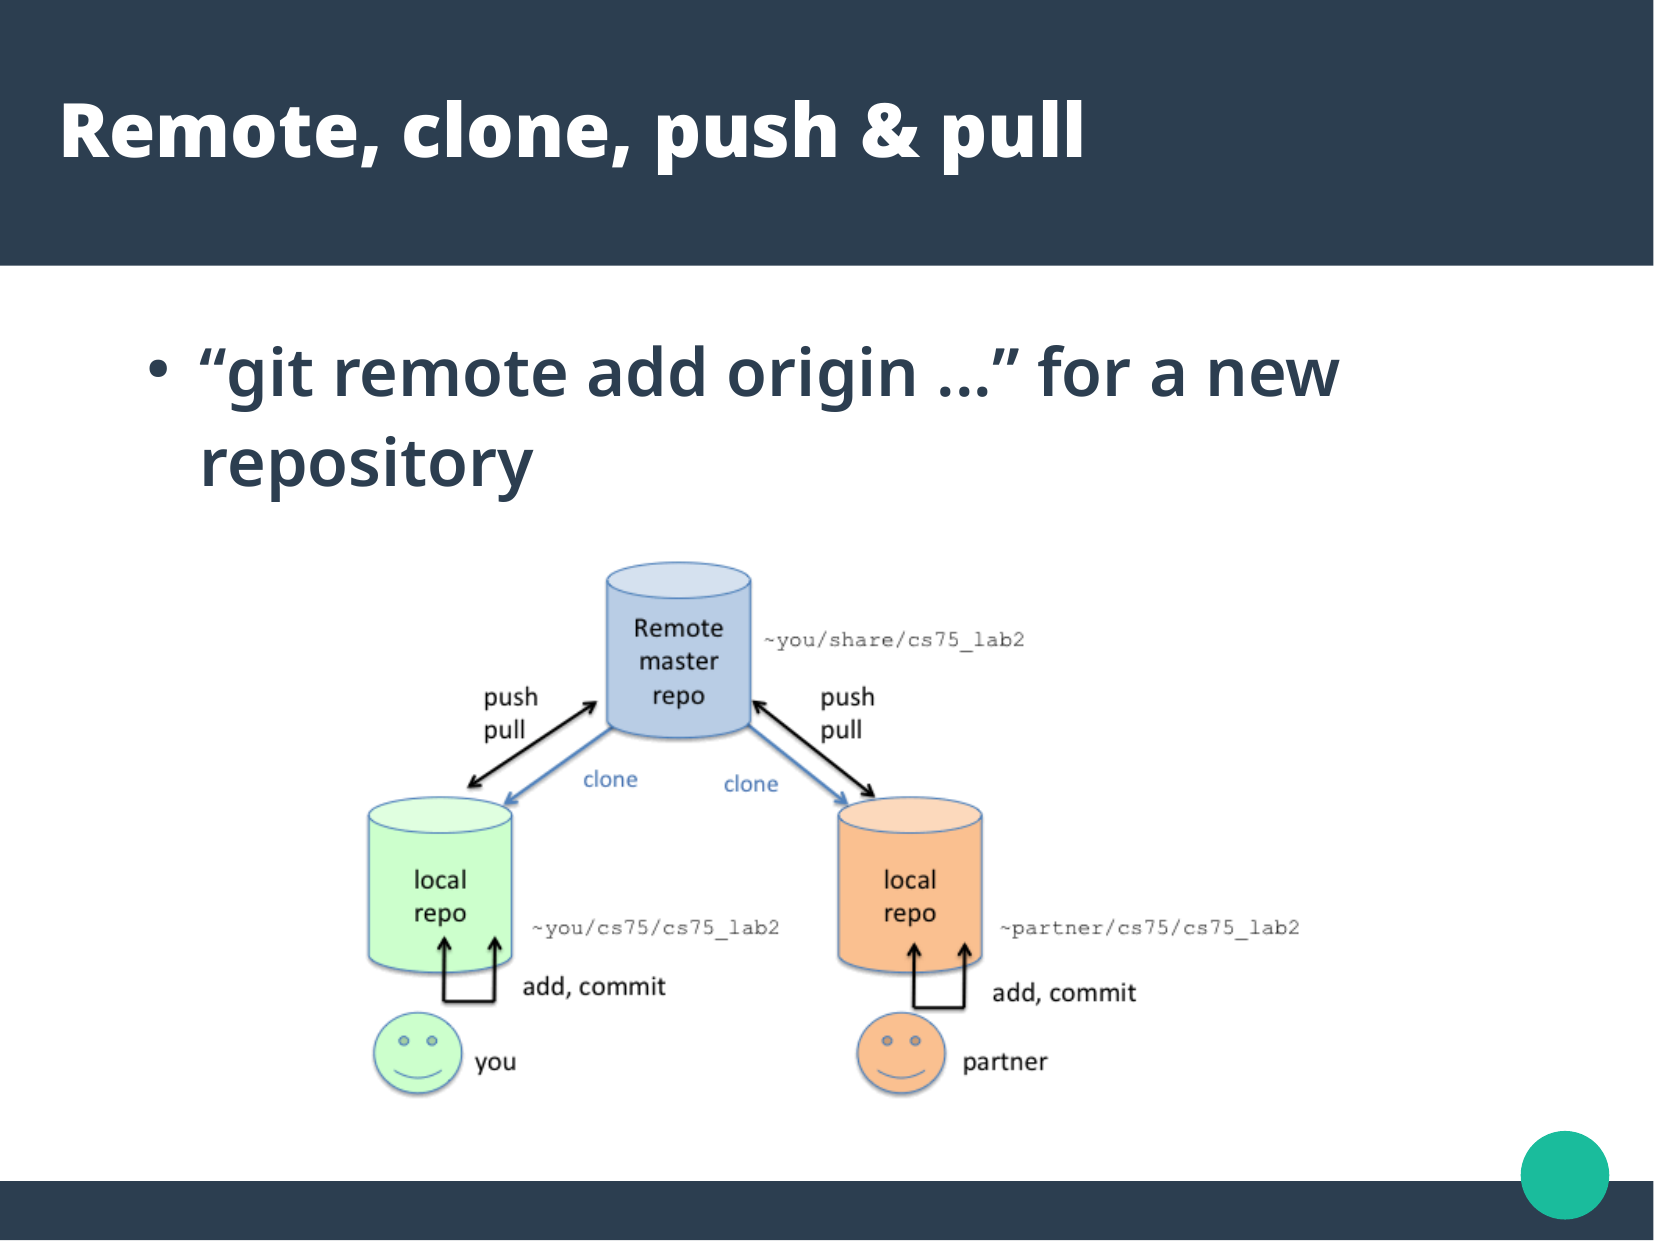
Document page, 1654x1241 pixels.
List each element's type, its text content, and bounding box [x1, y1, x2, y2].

picture [339, 543, 1316, 1122]
title Remote, clone, push & pull [59, 49, 1595, 207]
list “git remote add origin ...” for a new repository [128, 324, 1525, 1152]
